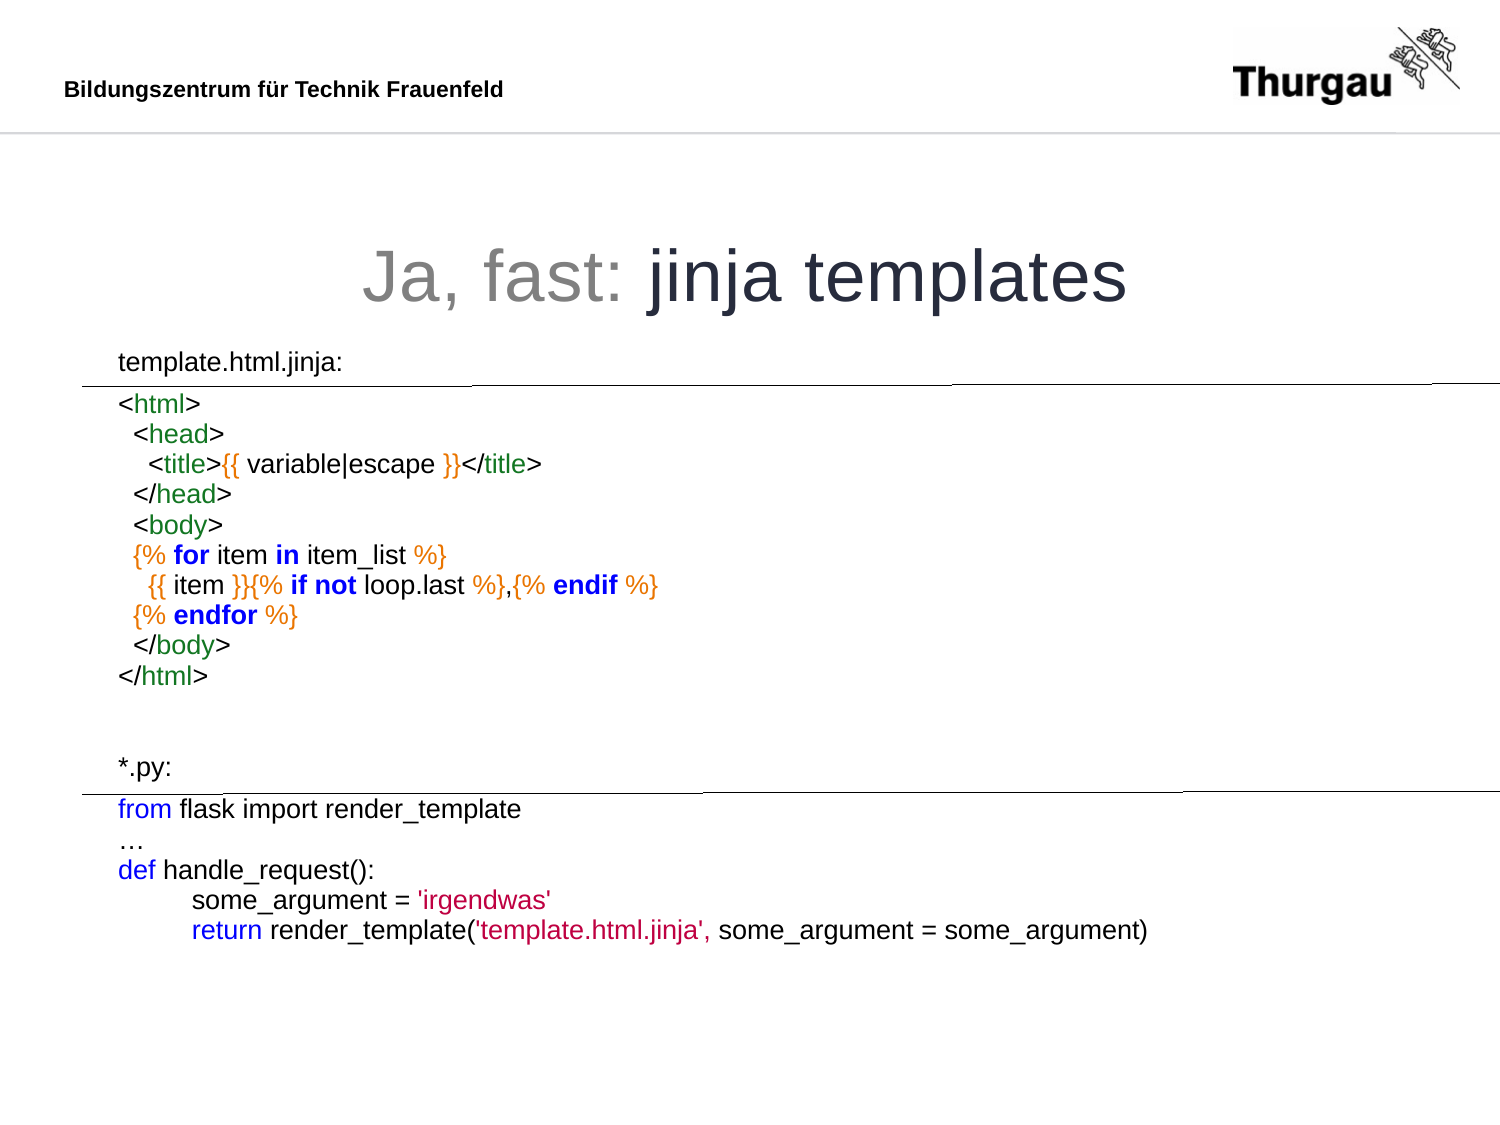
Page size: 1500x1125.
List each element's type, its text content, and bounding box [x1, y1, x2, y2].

text_box Bildungszentrum für Technik Frauenfeld [48, 65, 667, 115]
text_box template.html.jinja: <html> <head> <title>{{ variable|escape }}</title> </head> <body> {% for item in item_list %} {{ item }}{% if not loop.last %},{% endif %} {% endfor %} </body> </html> *.py: from flask import render_template … def handle_request(): some_argument = 'irgendwas' return render_template('template.html.jinja', some_argument = some_argument) [103, 339, 1500, 1047]
text_box Ja, fast: jinja templates [56, 239, 1435, 323]
picture [1233, 27, 1460, 105]
